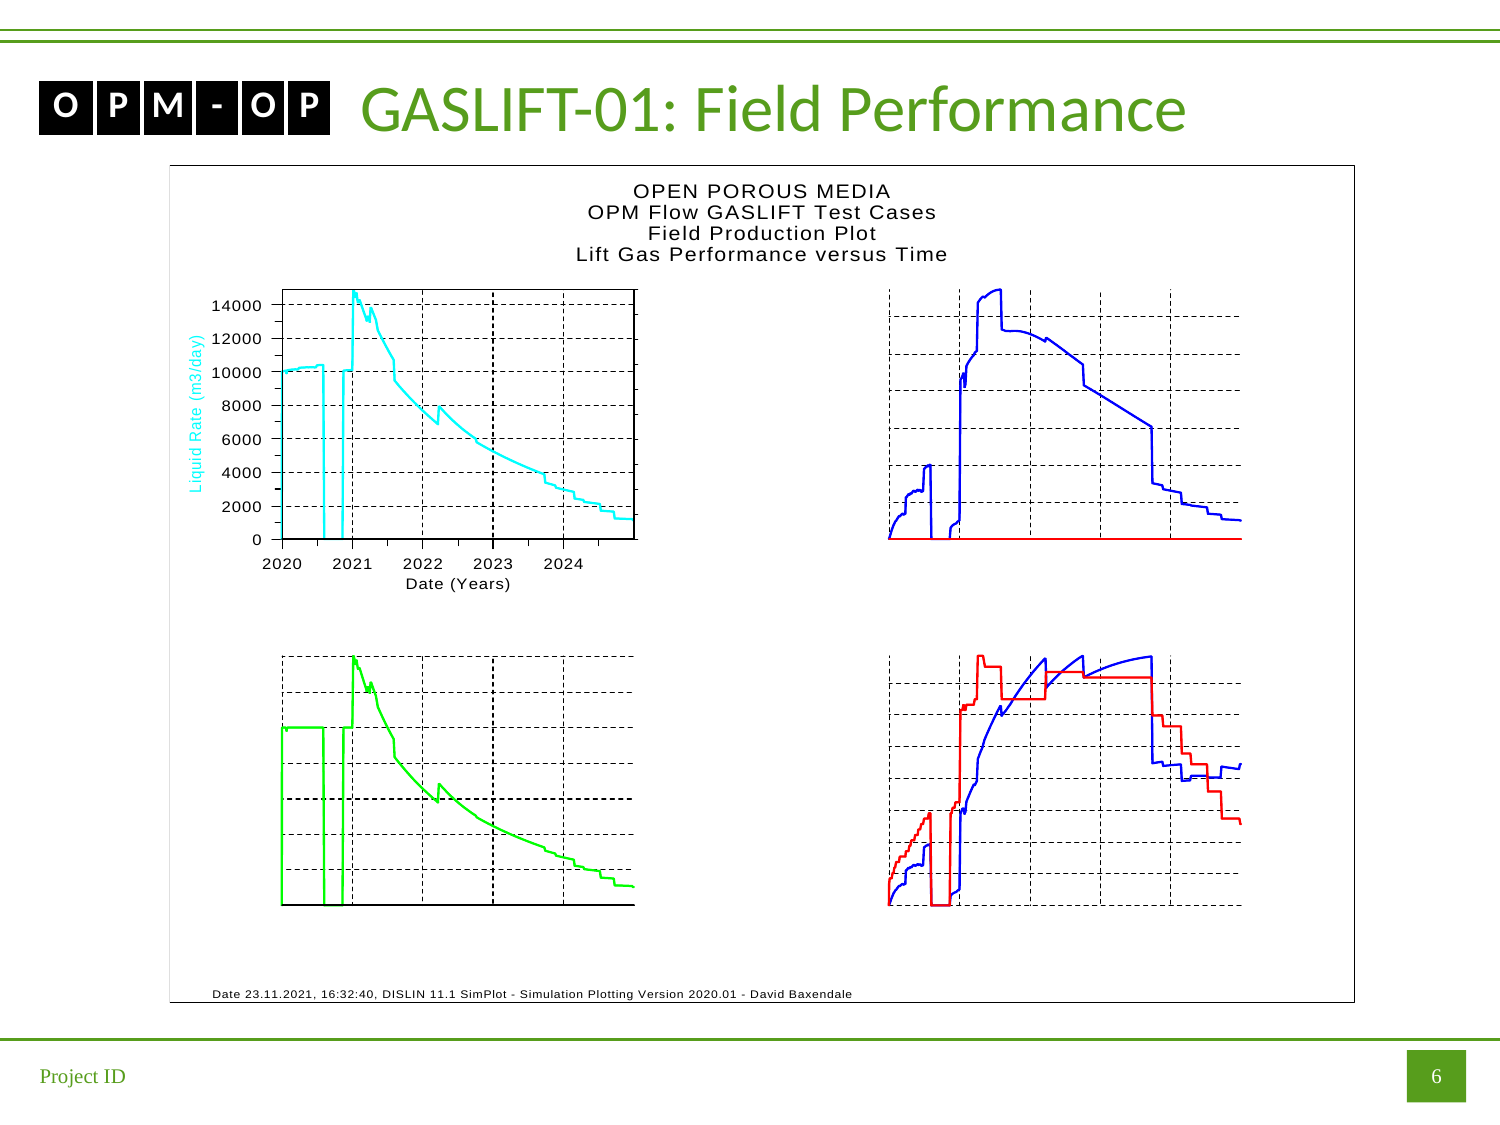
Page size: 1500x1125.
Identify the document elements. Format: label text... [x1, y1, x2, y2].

picture [169, 165, 1356, 1004]
title GASLIFT-01: Field Performance [360, 77, 1425, 153]
